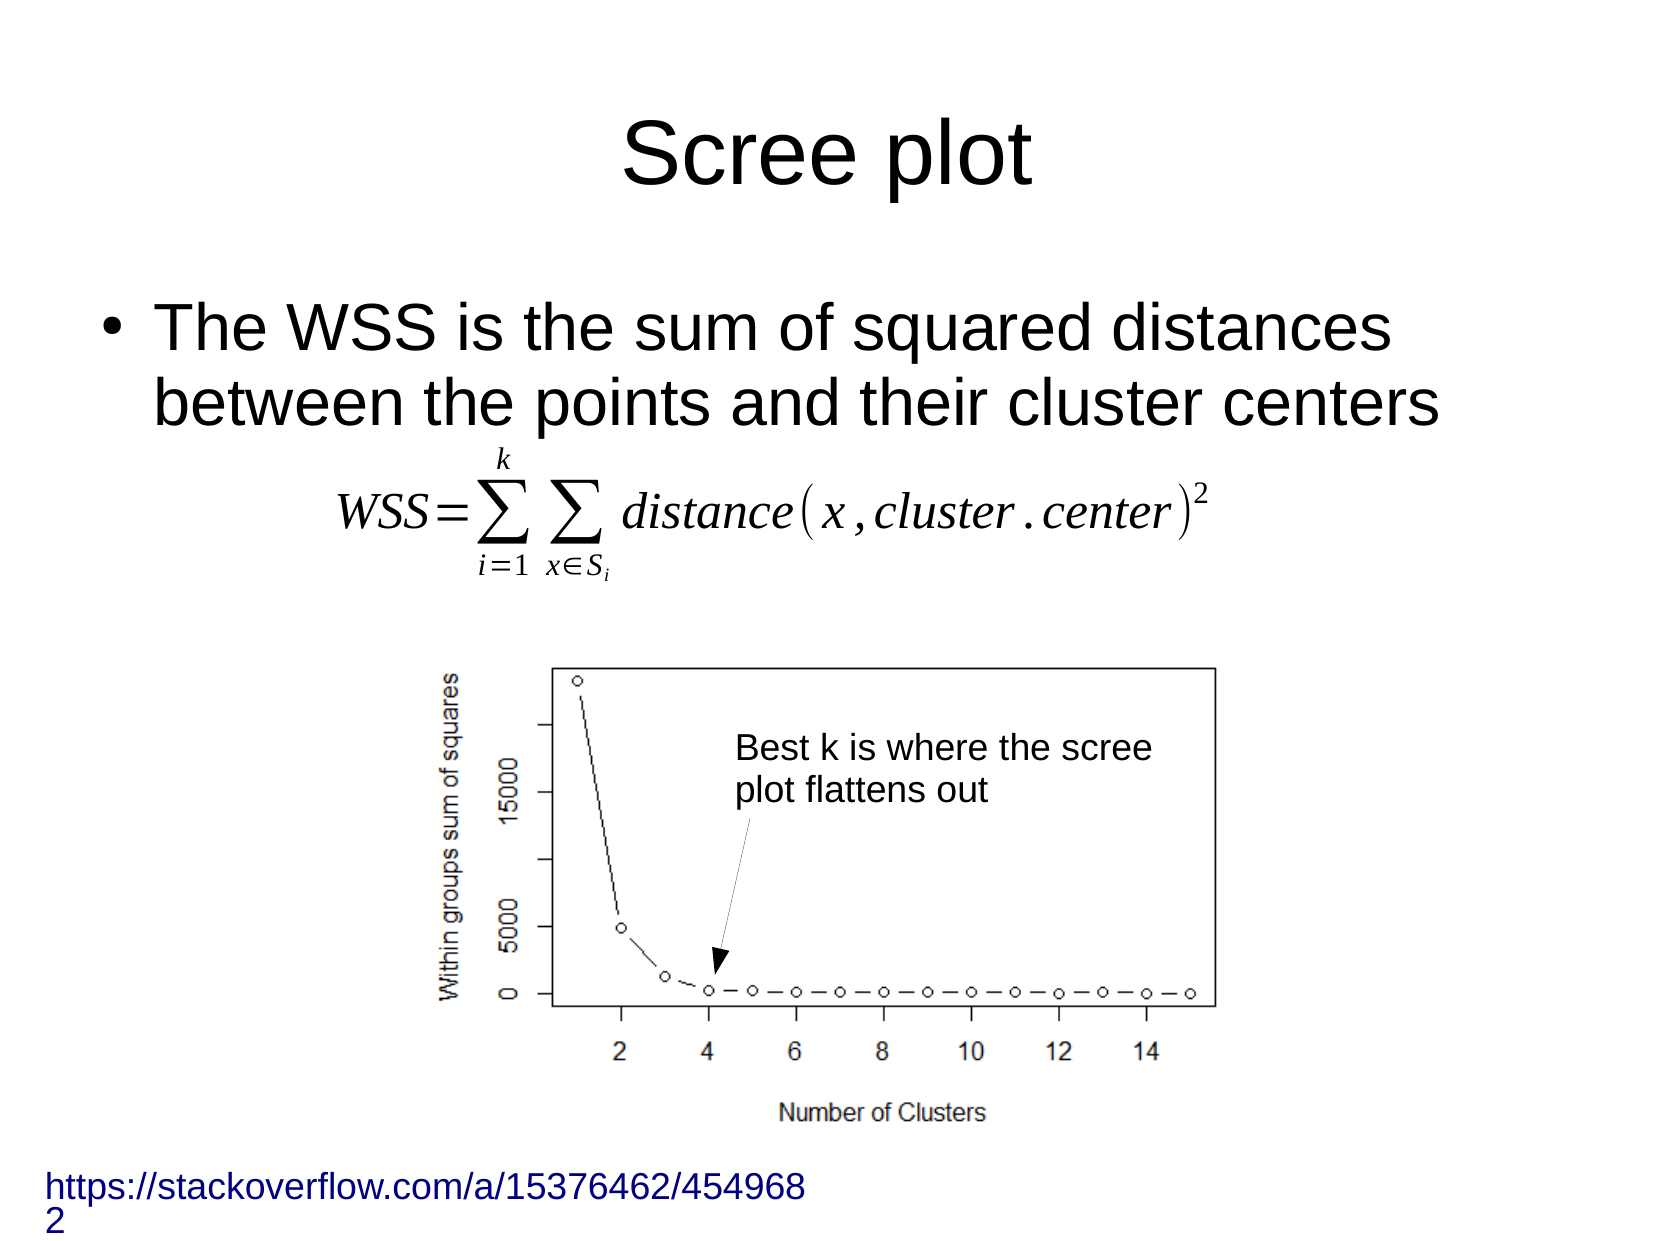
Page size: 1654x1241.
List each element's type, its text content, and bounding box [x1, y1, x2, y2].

text_box https://stackoverflow.com/a/15376462/4549682 [30, 1158, 842, 1216]
text_box Best k is where the scree plot flattens out [720, 719, 1186, 819]
chart [328, 441, 1215, 587]
list The WSS is the sum of squared distances between the points and their cluster centers [82, 290, 1571, 1010]
title Scree plot [82, 49, 1571, 257]
picture [430, 1010, 1279, 1159]
